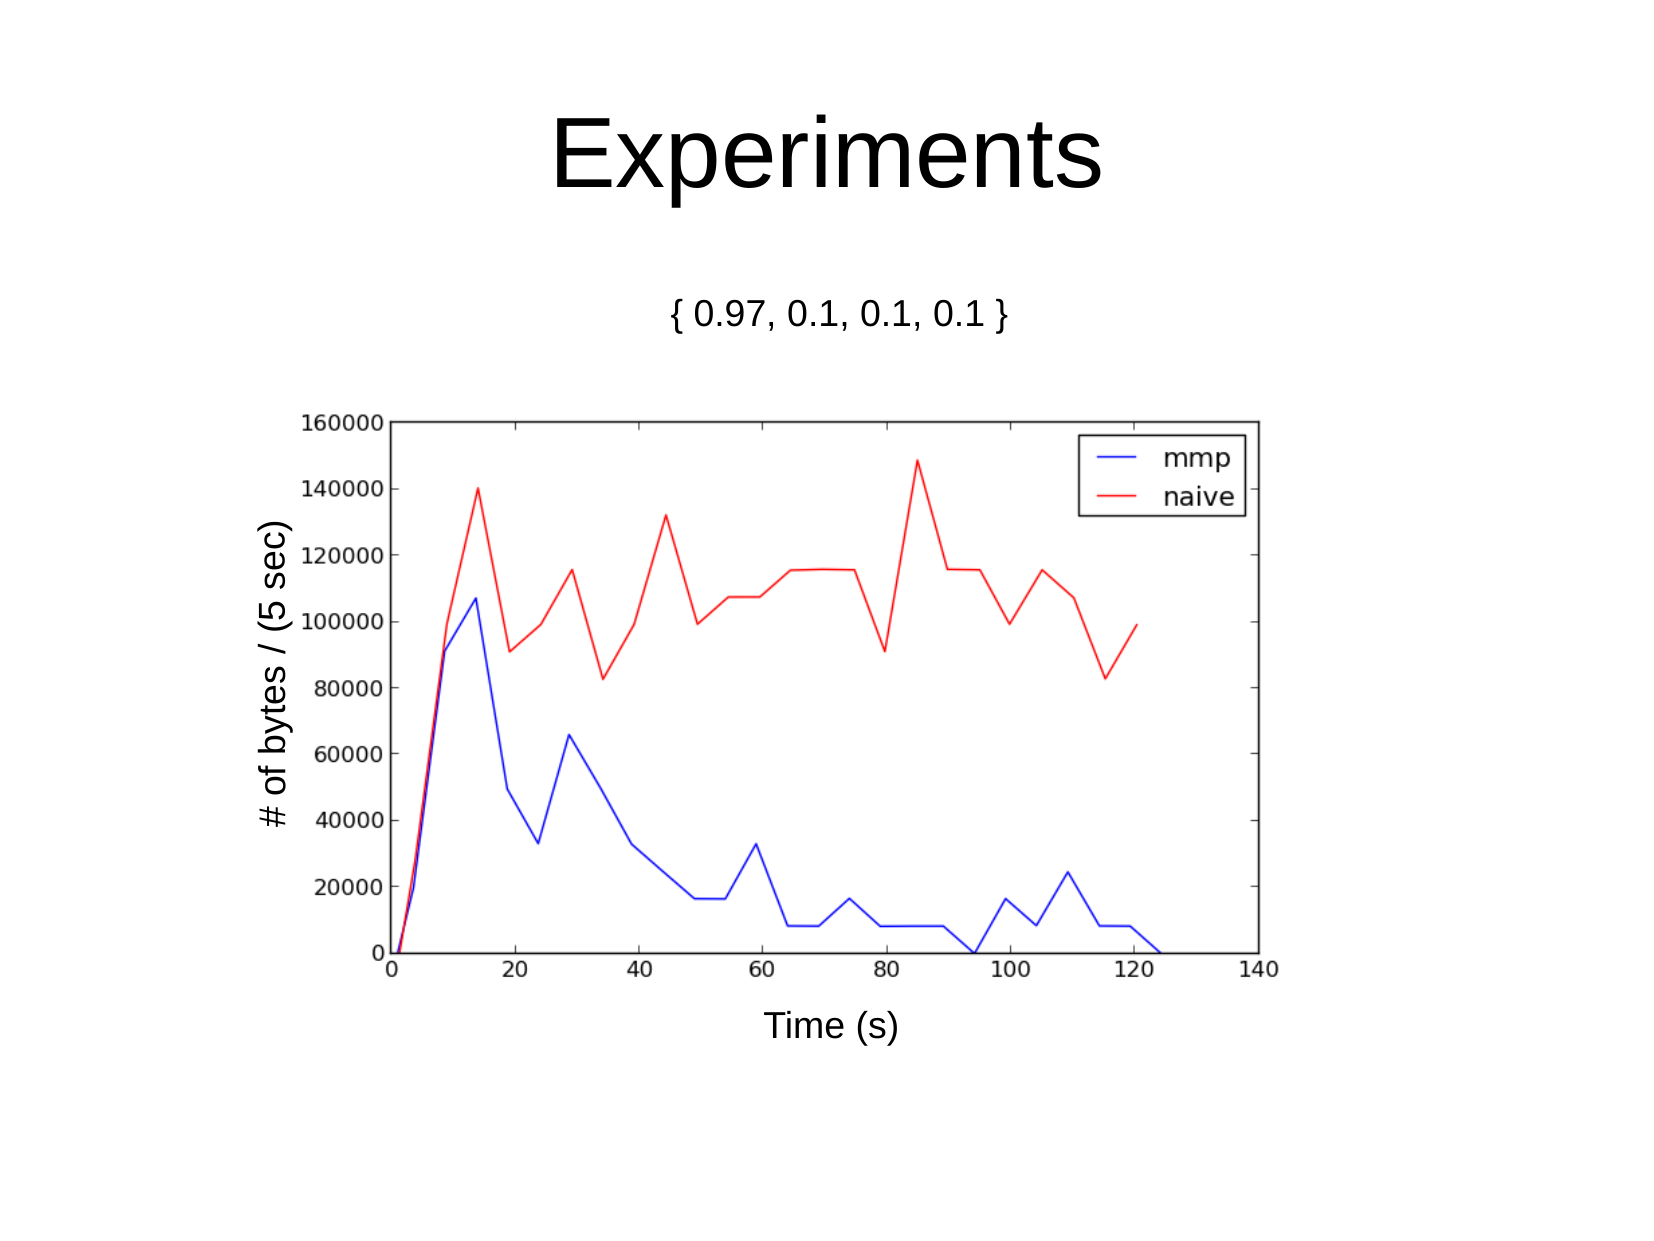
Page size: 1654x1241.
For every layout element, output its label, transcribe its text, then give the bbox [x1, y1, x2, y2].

text_box { 0.97, 0.1, 0.1, 0.1 } [585, 285, 1486, 342]
title Experiments [82, 49, 1571, 257]
text_box Time (s) [748, 996, 1124, 1054]
picture [252, 357, 1371, 1021]
text_box # of bytes / (5 sec) [242, 467, 301, 843]
